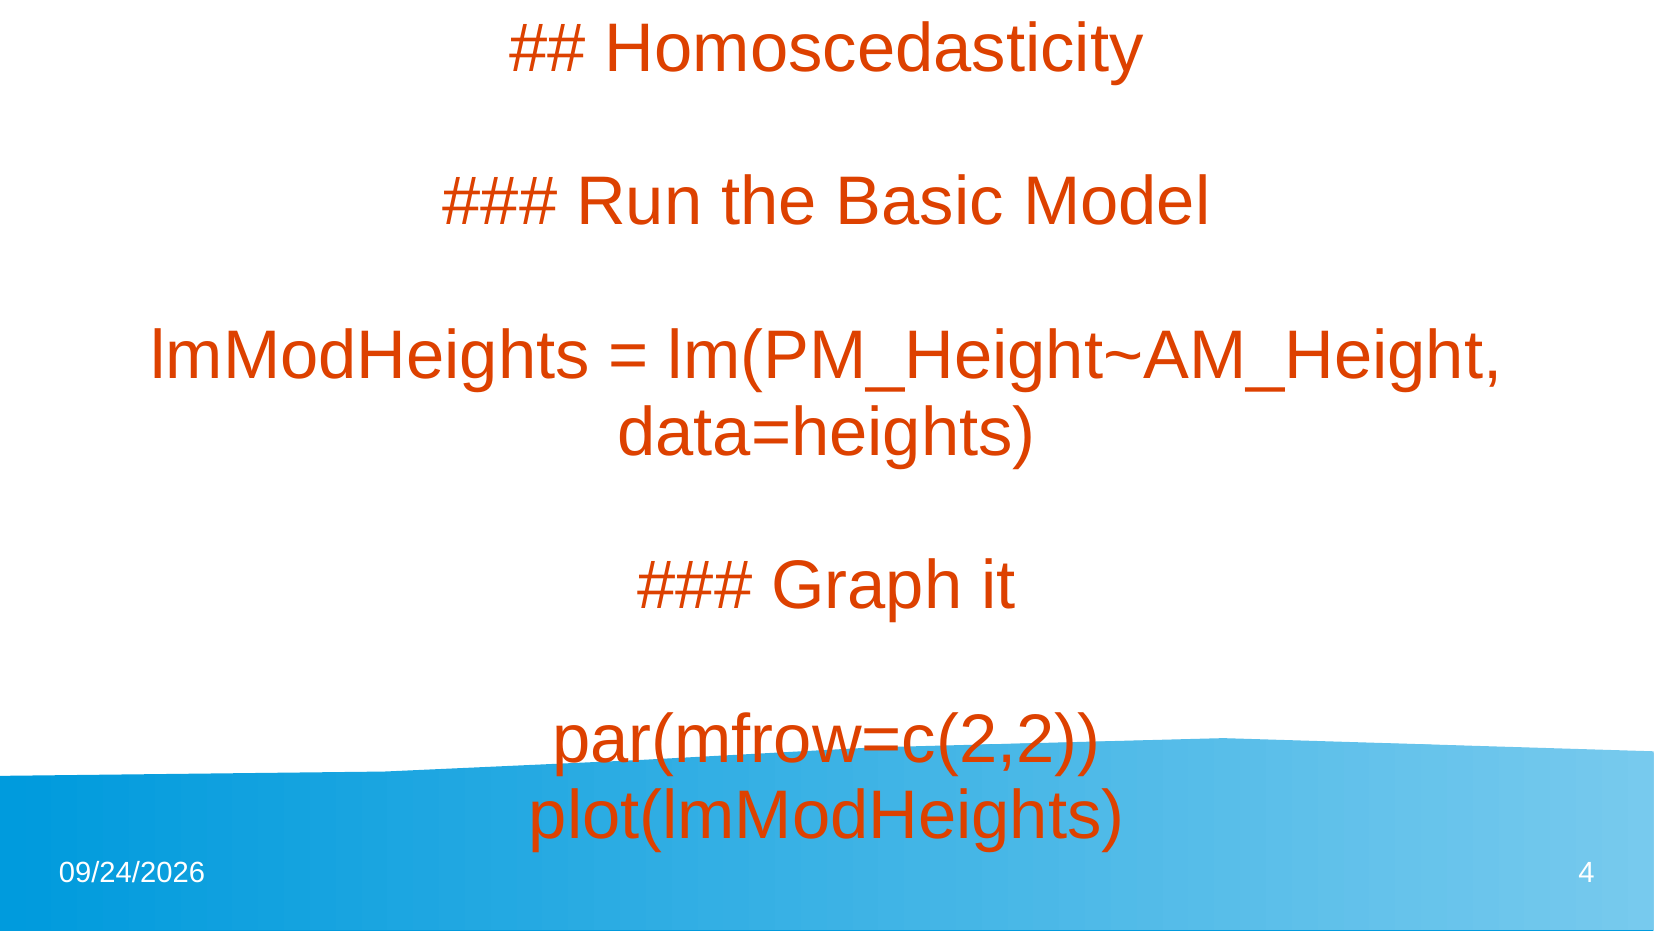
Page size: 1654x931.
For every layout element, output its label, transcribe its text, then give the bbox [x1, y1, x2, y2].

title ## Homoscedasticity ### Run the Basic Model lmModHeights = lm(PM_Height~AM_Height, data=heights) ### Graph it par(mfrow=c(2,2)) plot(lmModHeights) [0, 0, 1654, 863]
